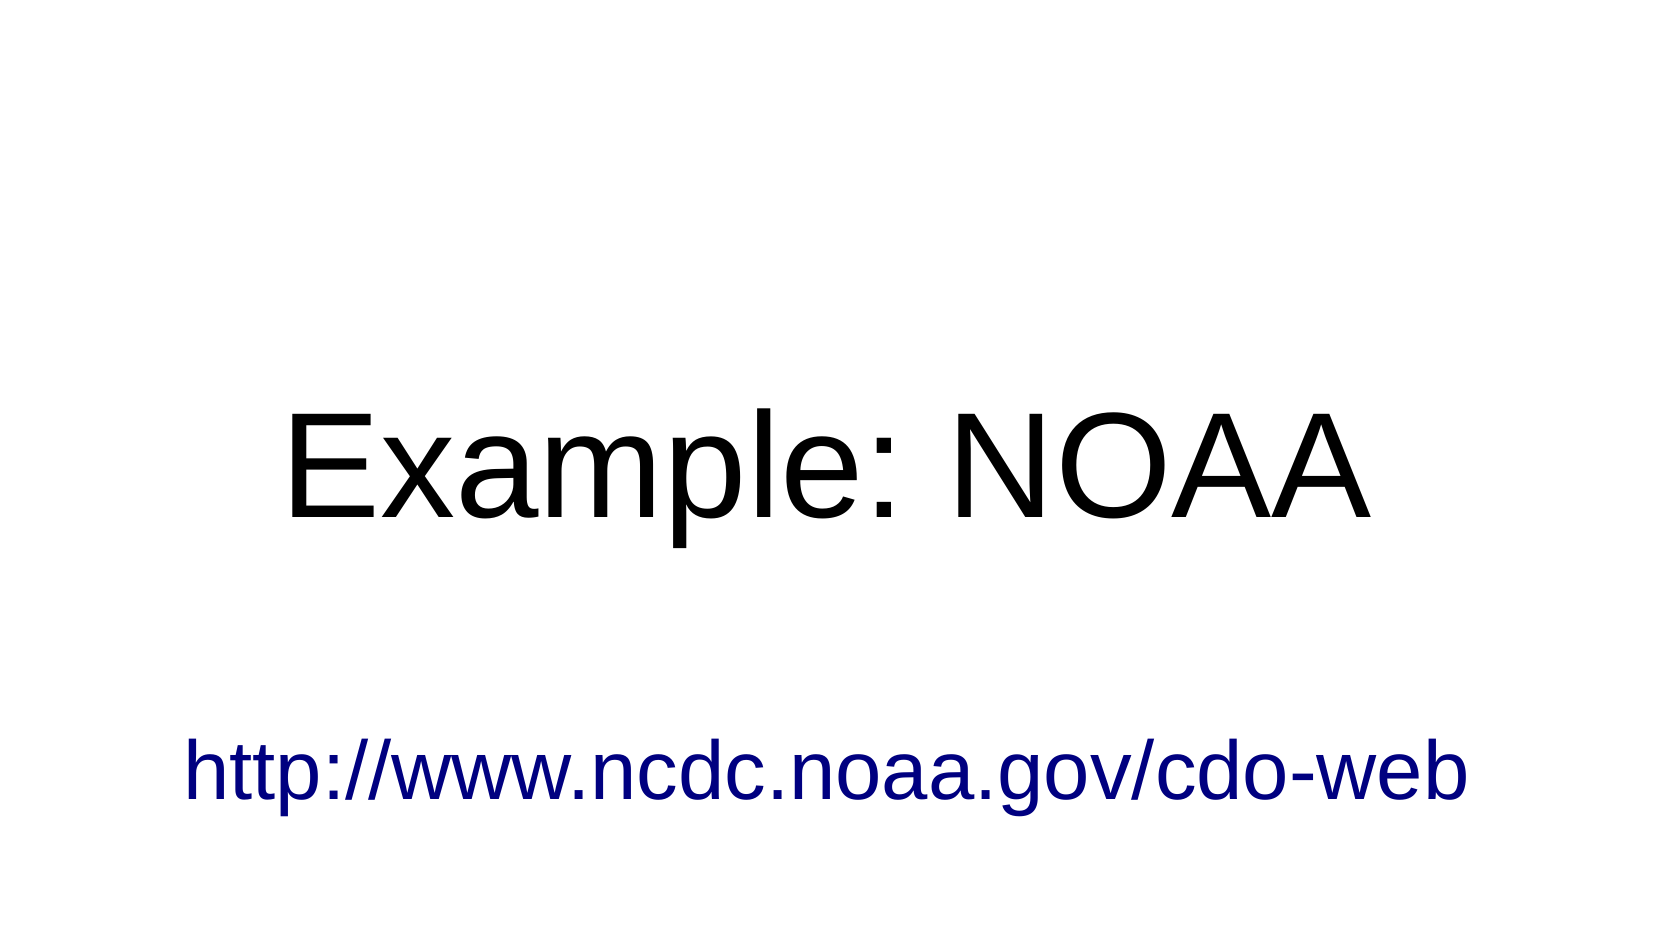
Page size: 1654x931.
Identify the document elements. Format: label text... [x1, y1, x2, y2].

title Example: NOAA [73, 41, 1581, 890]
text_box http://www.ncdc.noaa.gov/cdo-web [104, 717, 1550, 826]
